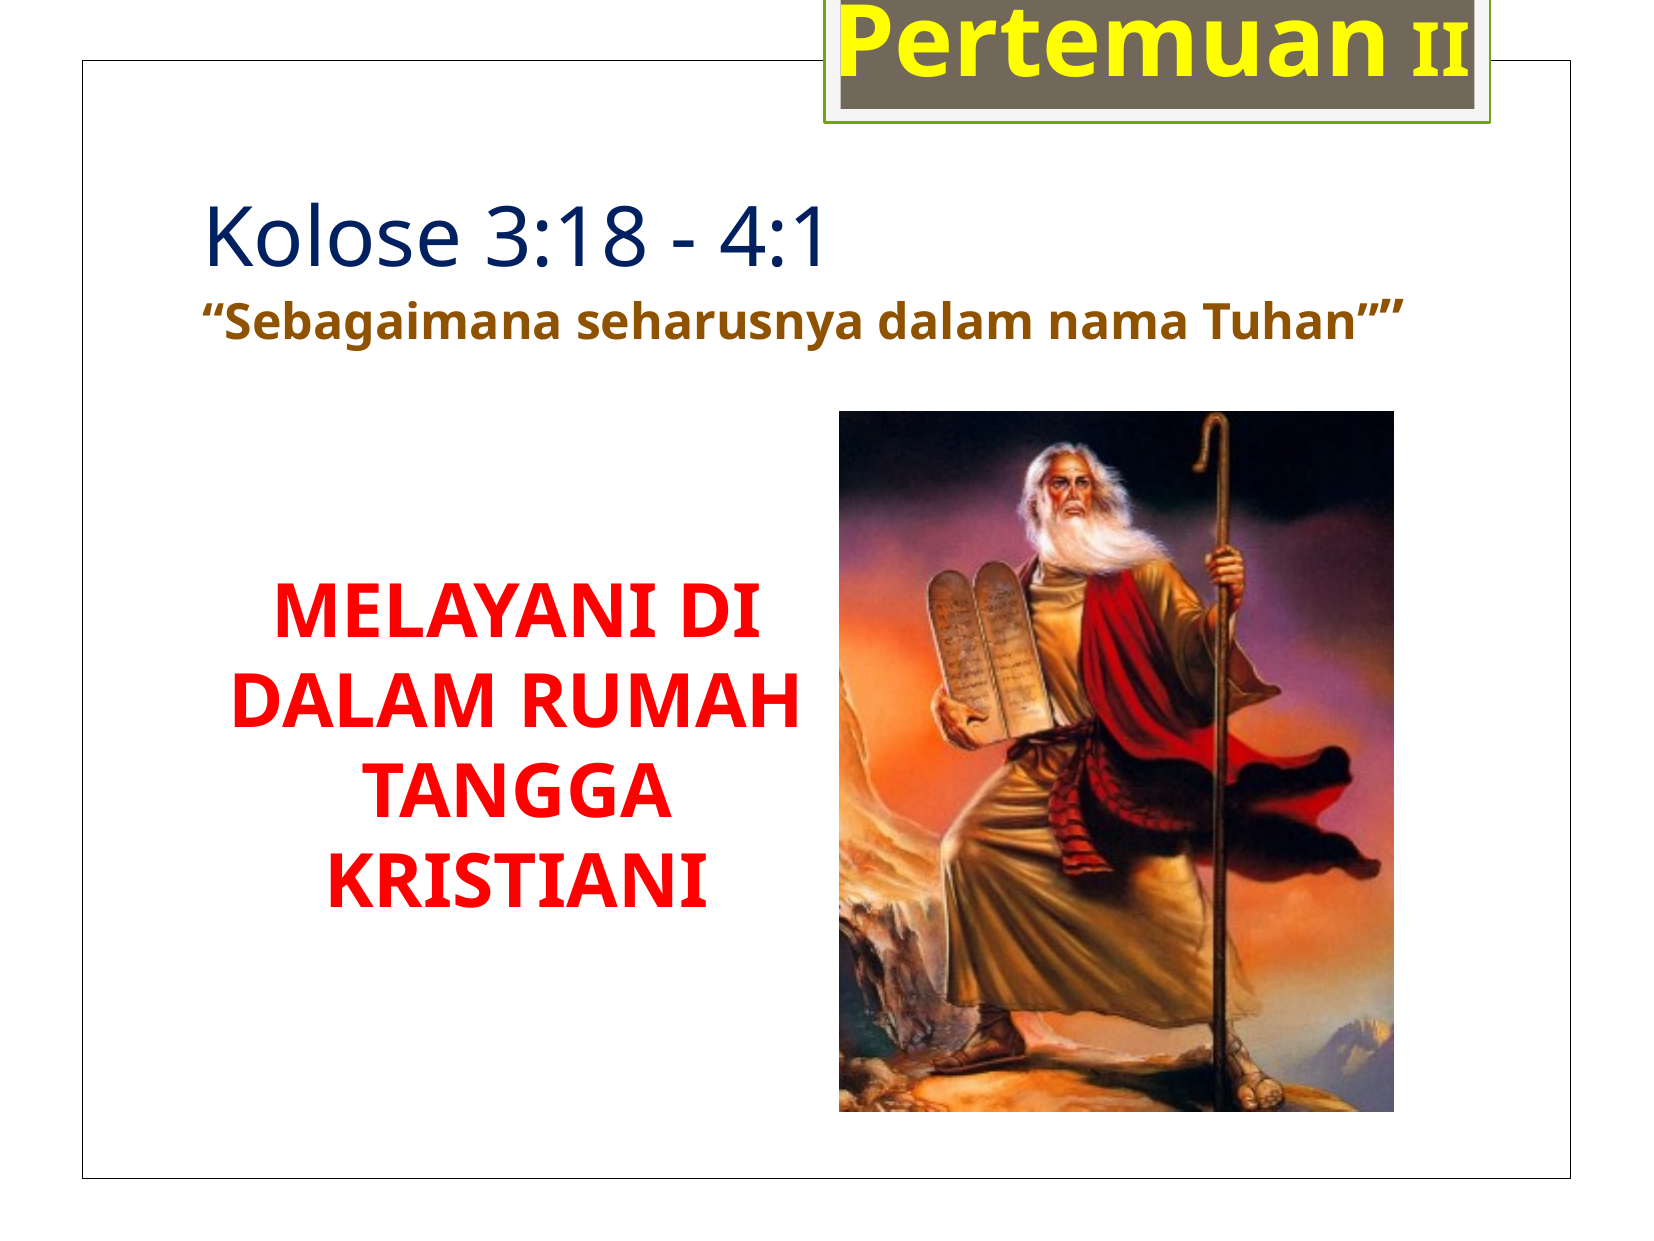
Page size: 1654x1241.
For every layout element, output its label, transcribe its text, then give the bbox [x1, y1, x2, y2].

text_box Pertemuan II [817, 0, 1486, 105]
picture [839, 411, 1394, 1112]
text_box Kolose 3:18 - 4:1 “Sebagaimana seharusnya dalam nama Tuhan”” [187, 151, 1458, 359]
list MELAYANI DI DALAM RUMAH TANGGA KRISTIANI [201, 554, 821, 1126]
